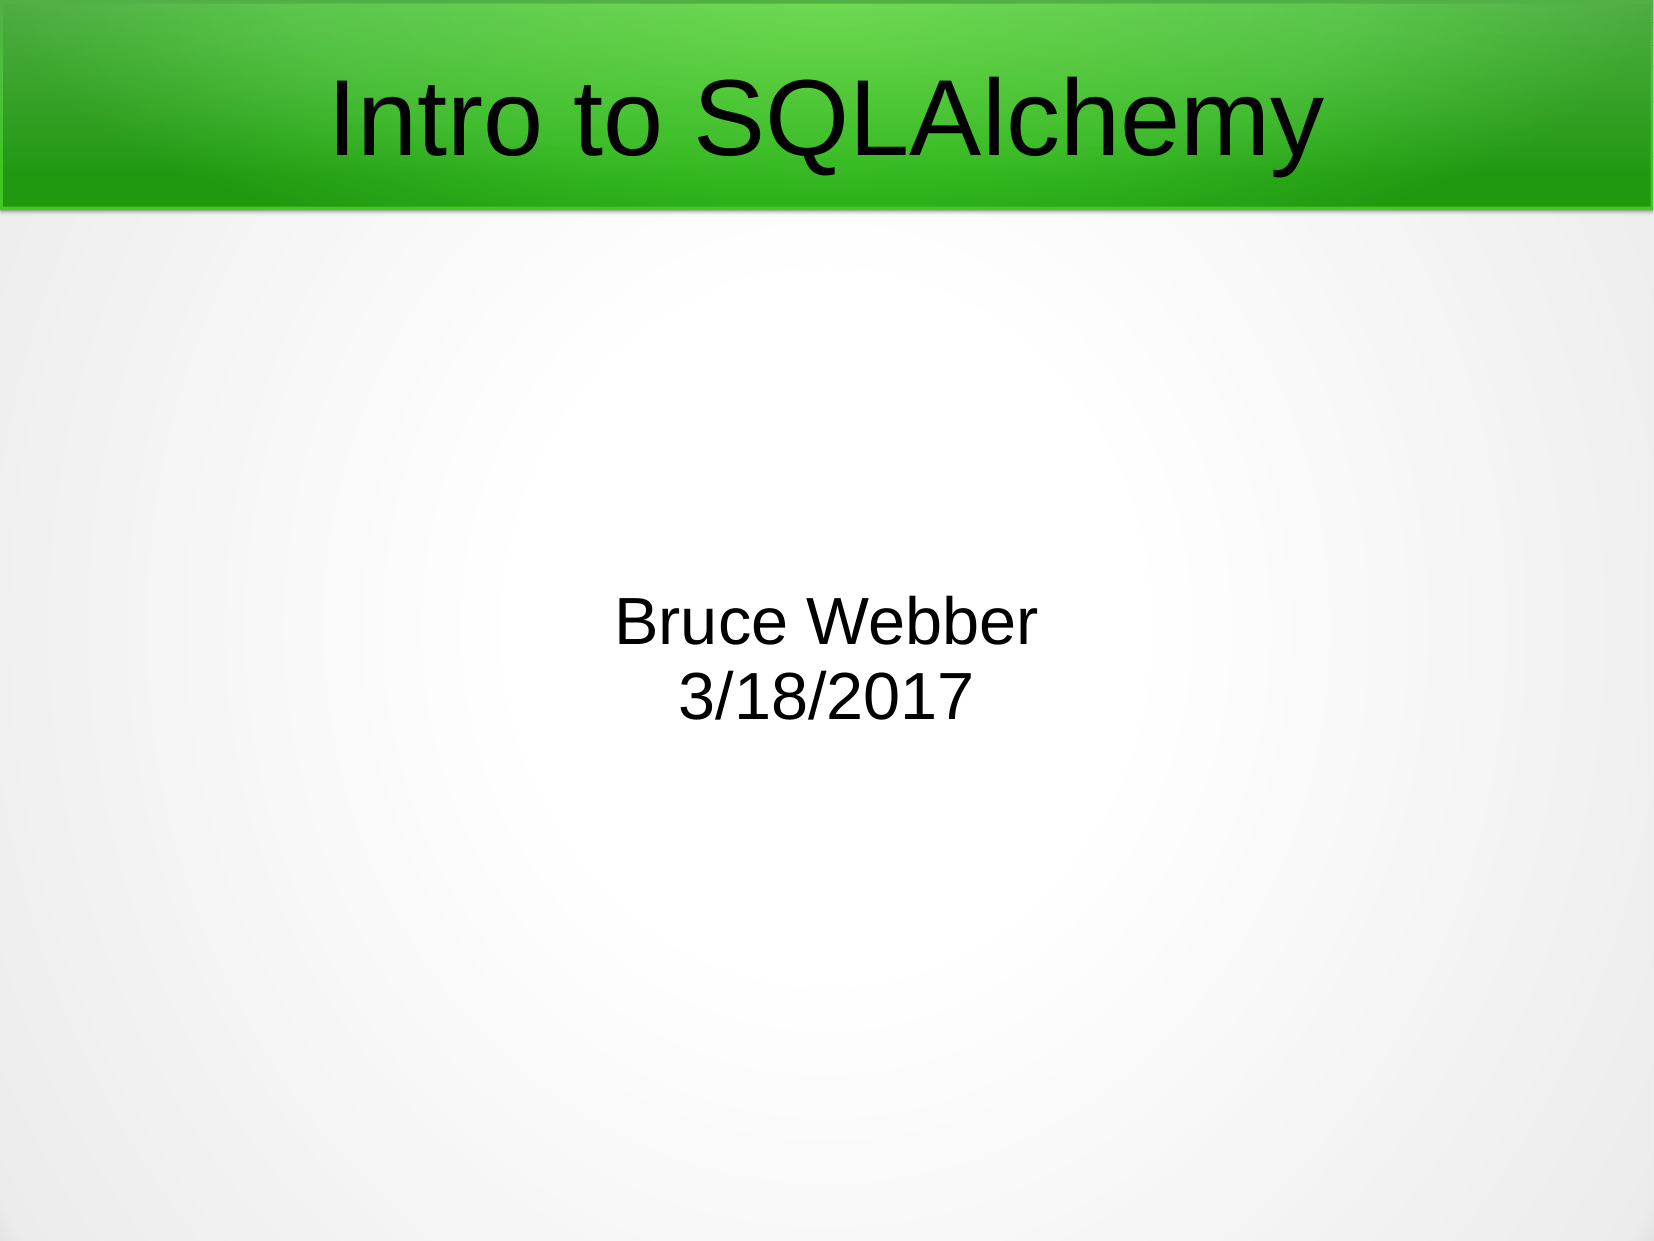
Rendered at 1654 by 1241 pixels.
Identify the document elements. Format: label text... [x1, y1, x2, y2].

subtitle Bruce Webber 3/18/2017 [82, 299, 1571, 1019]
title Intro to SQLAlchemy [82, 47, 1571, 189]
